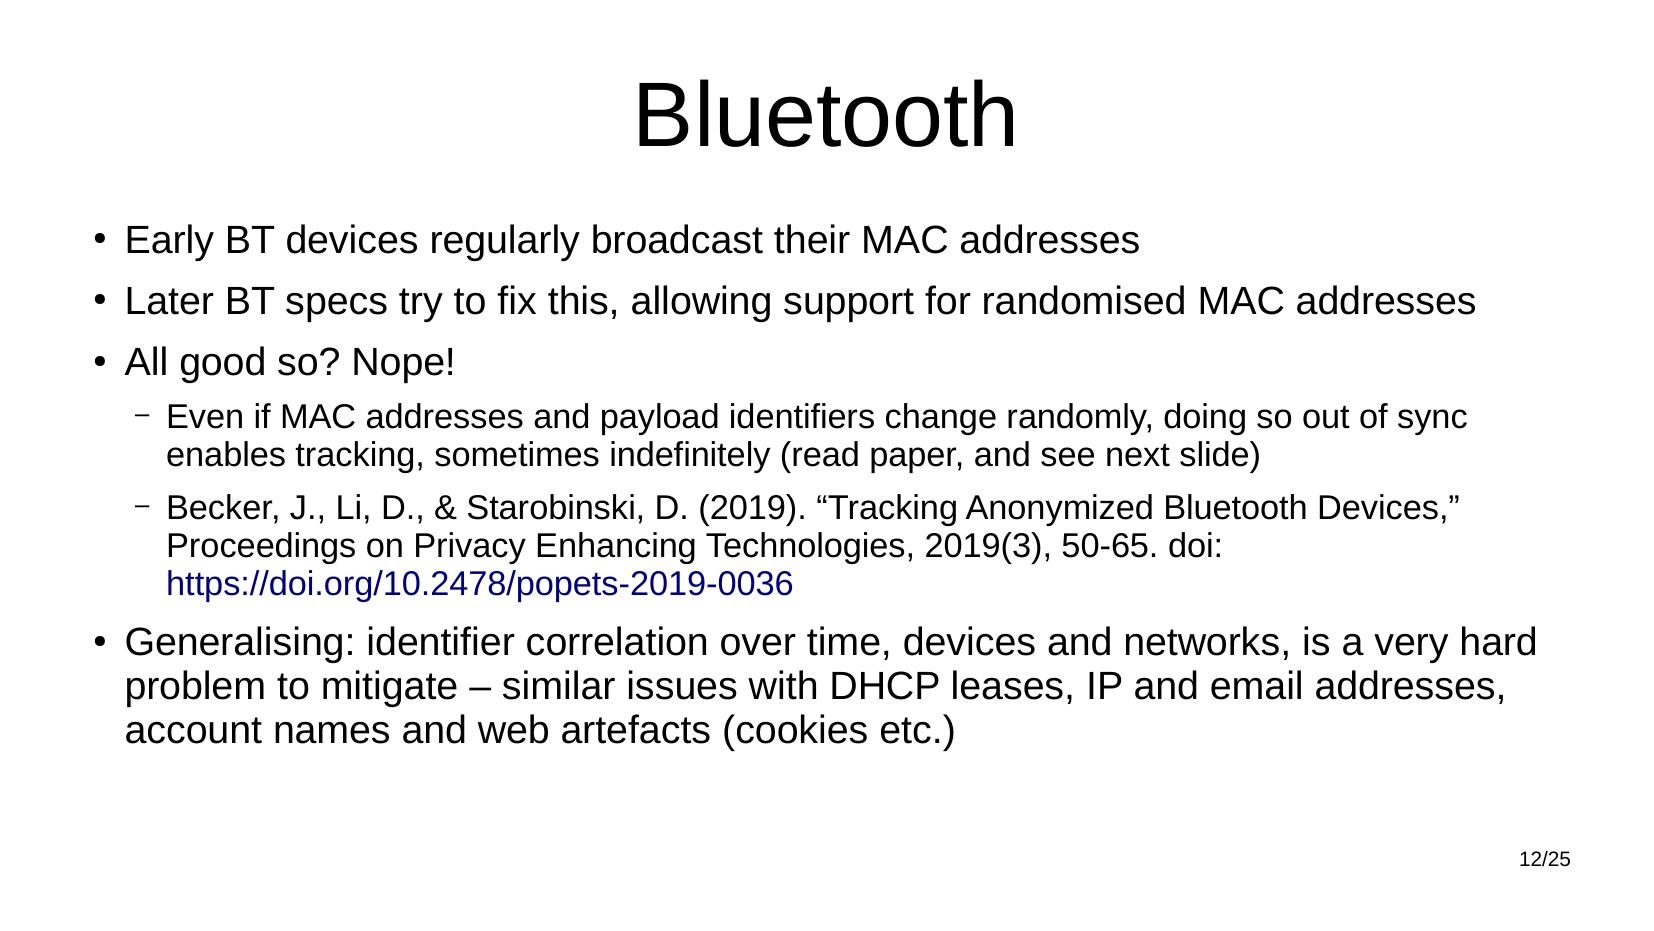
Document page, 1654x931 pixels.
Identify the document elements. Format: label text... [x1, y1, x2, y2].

title Bluetooth [82, 37, 1571, 193]
list Early BT devices regularly broadcast their MAC addresses Later BT specs try to fix this, allowing support for randomised MAC addresses All good so? Nope! Even if MAC addresses and payload identifiers change randomly, doing so out of sync enables tracking, sometimes indefinitely (read paper, and see next slide) Becker, J., Li, D., & Starobinski, D. (2019). “Tracking Anonymized Bluetooth Devices,” Proceedings on Privacy Enhancing Technologies, 2019(3), 50-65. doi: https://doi.org/10.2478/popets-2019-0036 Generalising: identifier correlation over time, devices and networks, is a very hard problem to mitigate – similar issues with DHCP leases, IP and email addresses, account names and web artefacts (cookies etc.) [82, 217, 1571, 758]
